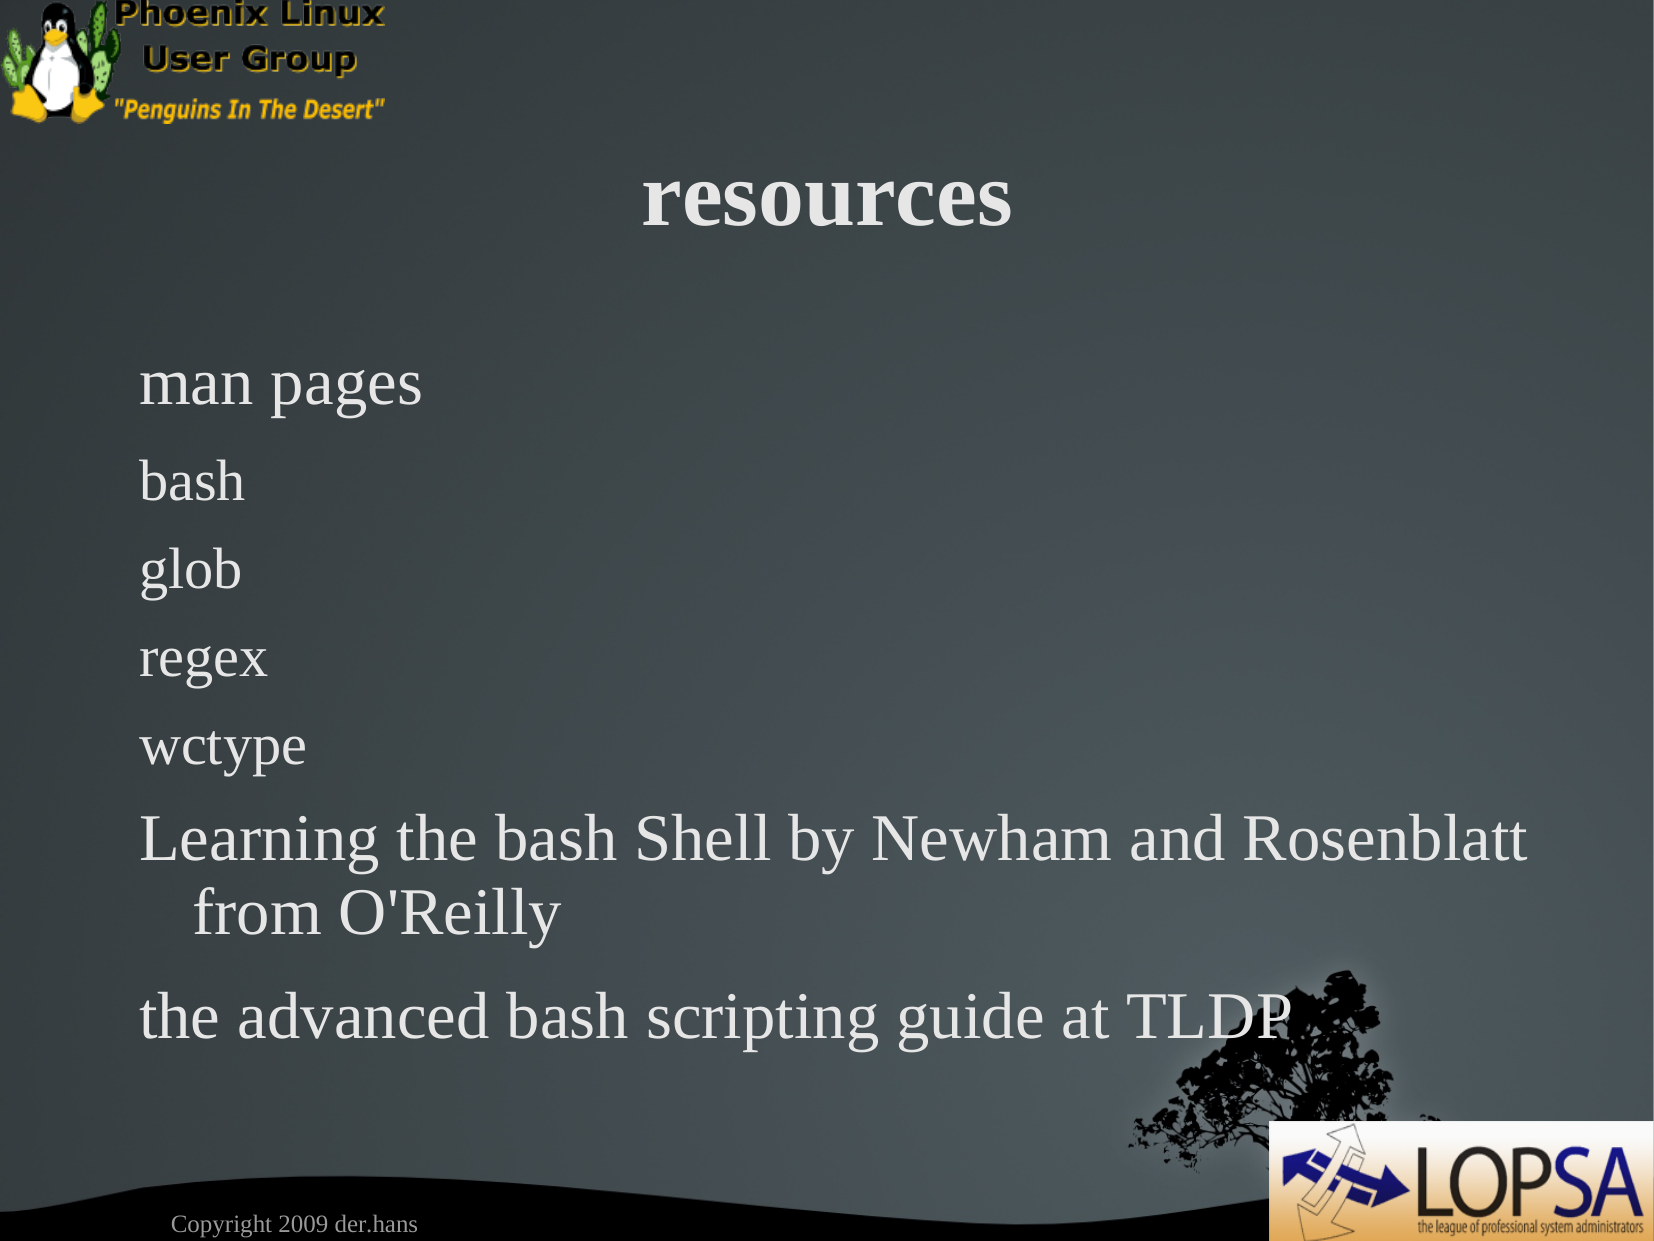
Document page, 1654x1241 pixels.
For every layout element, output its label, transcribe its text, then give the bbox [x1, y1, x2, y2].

title resources [121, 91, 1534, 299]
list man pages bash glob regex wctype Learning the bash Shell by Newham and Rosenblatt from O'Reilly the advanced bash scripting guide at TLDP [121, 344, 1534, 1127]
picture [0, 0, 1654, 1241]
